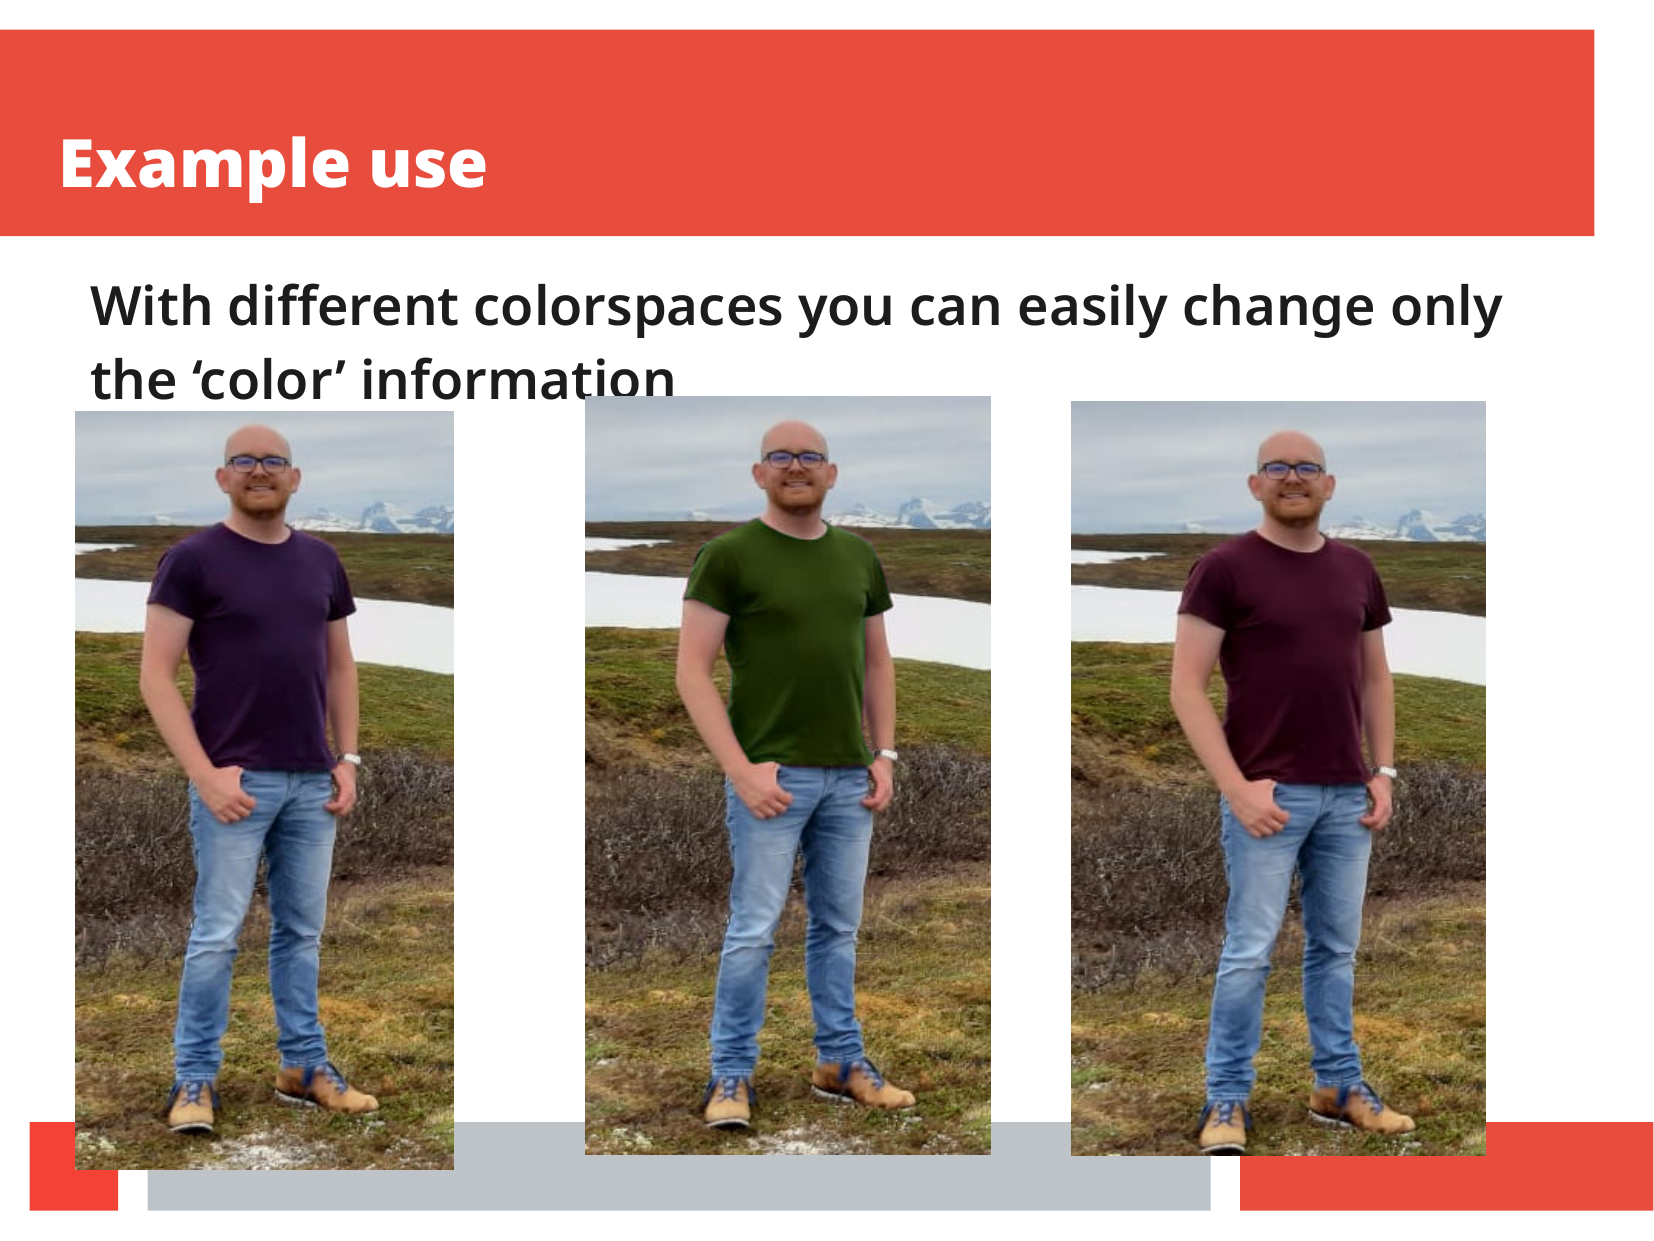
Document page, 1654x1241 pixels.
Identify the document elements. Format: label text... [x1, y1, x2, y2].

list With different colorspaces you can easily change only the ‘color’ information [90, 267, 1596, 1036]
picture [75, 411, 454, 1171]
picture [1071, 401, 1486, 1156]
title Example use [59, 59, 1595, 207]
picture [585, 396, 991, 1156]
